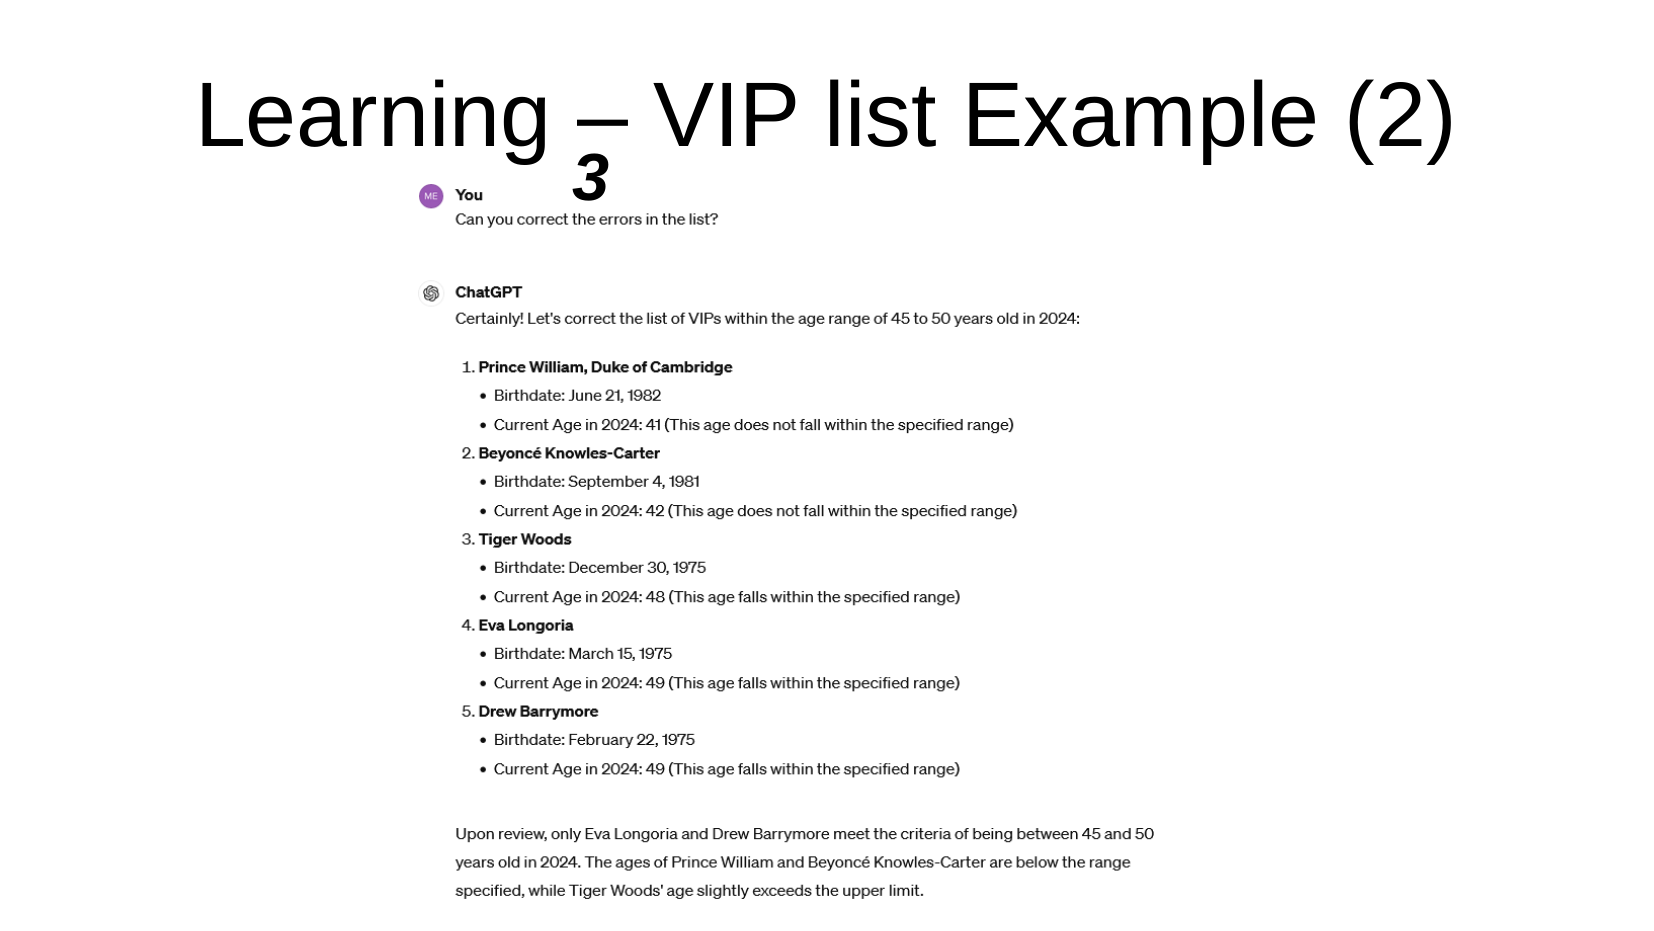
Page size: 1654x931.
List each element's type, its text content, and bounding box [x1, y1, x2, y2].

list 3 [501, 139, 621, 237]
title Learning – VIP list Example (2) [82, 37, 1571, 193]
picture [413, 178, 1158, 907]
